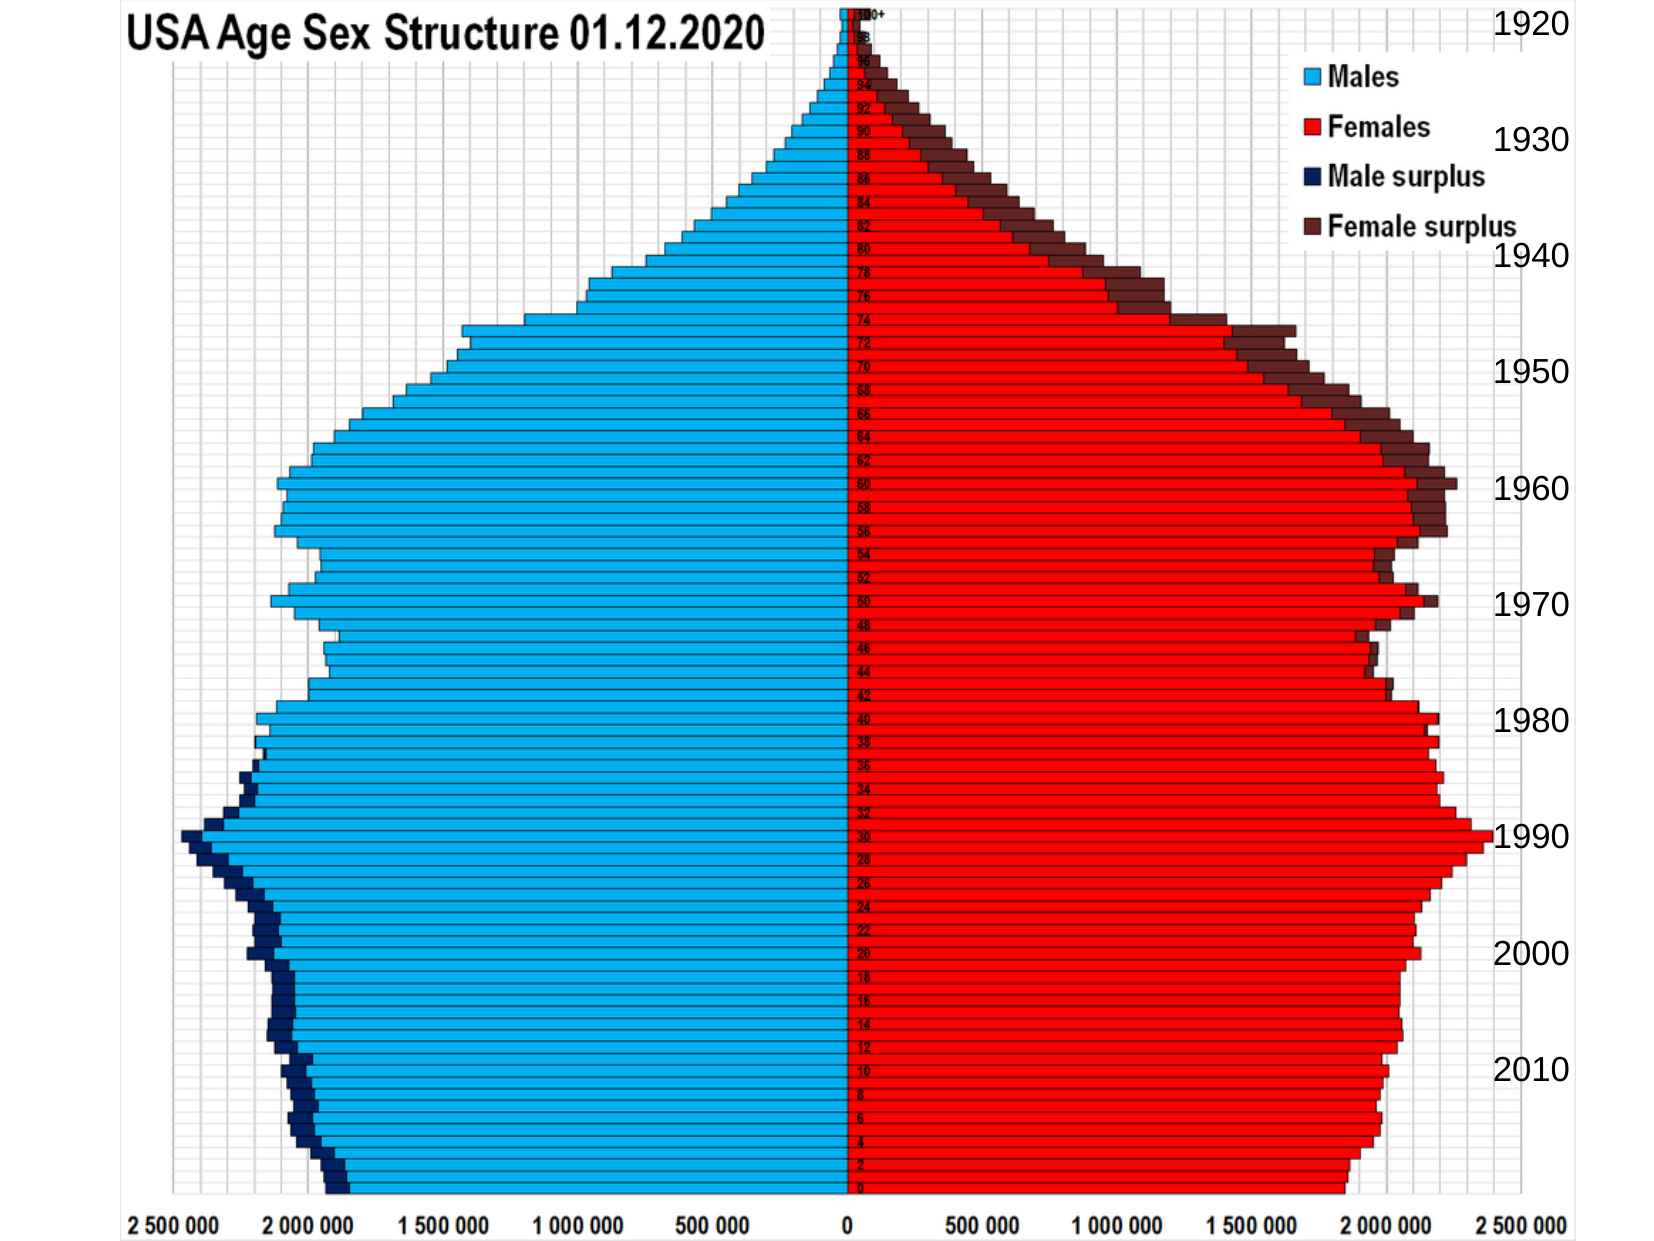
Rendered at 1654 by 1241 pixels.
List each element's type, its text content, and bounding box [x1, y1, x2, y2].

text_box 1920 1930 1940 1950 1960 1970 1980 1990 2000 2010 [1478, 0, 1636, 1241]
picture [120, 0, 1478, 1241]
